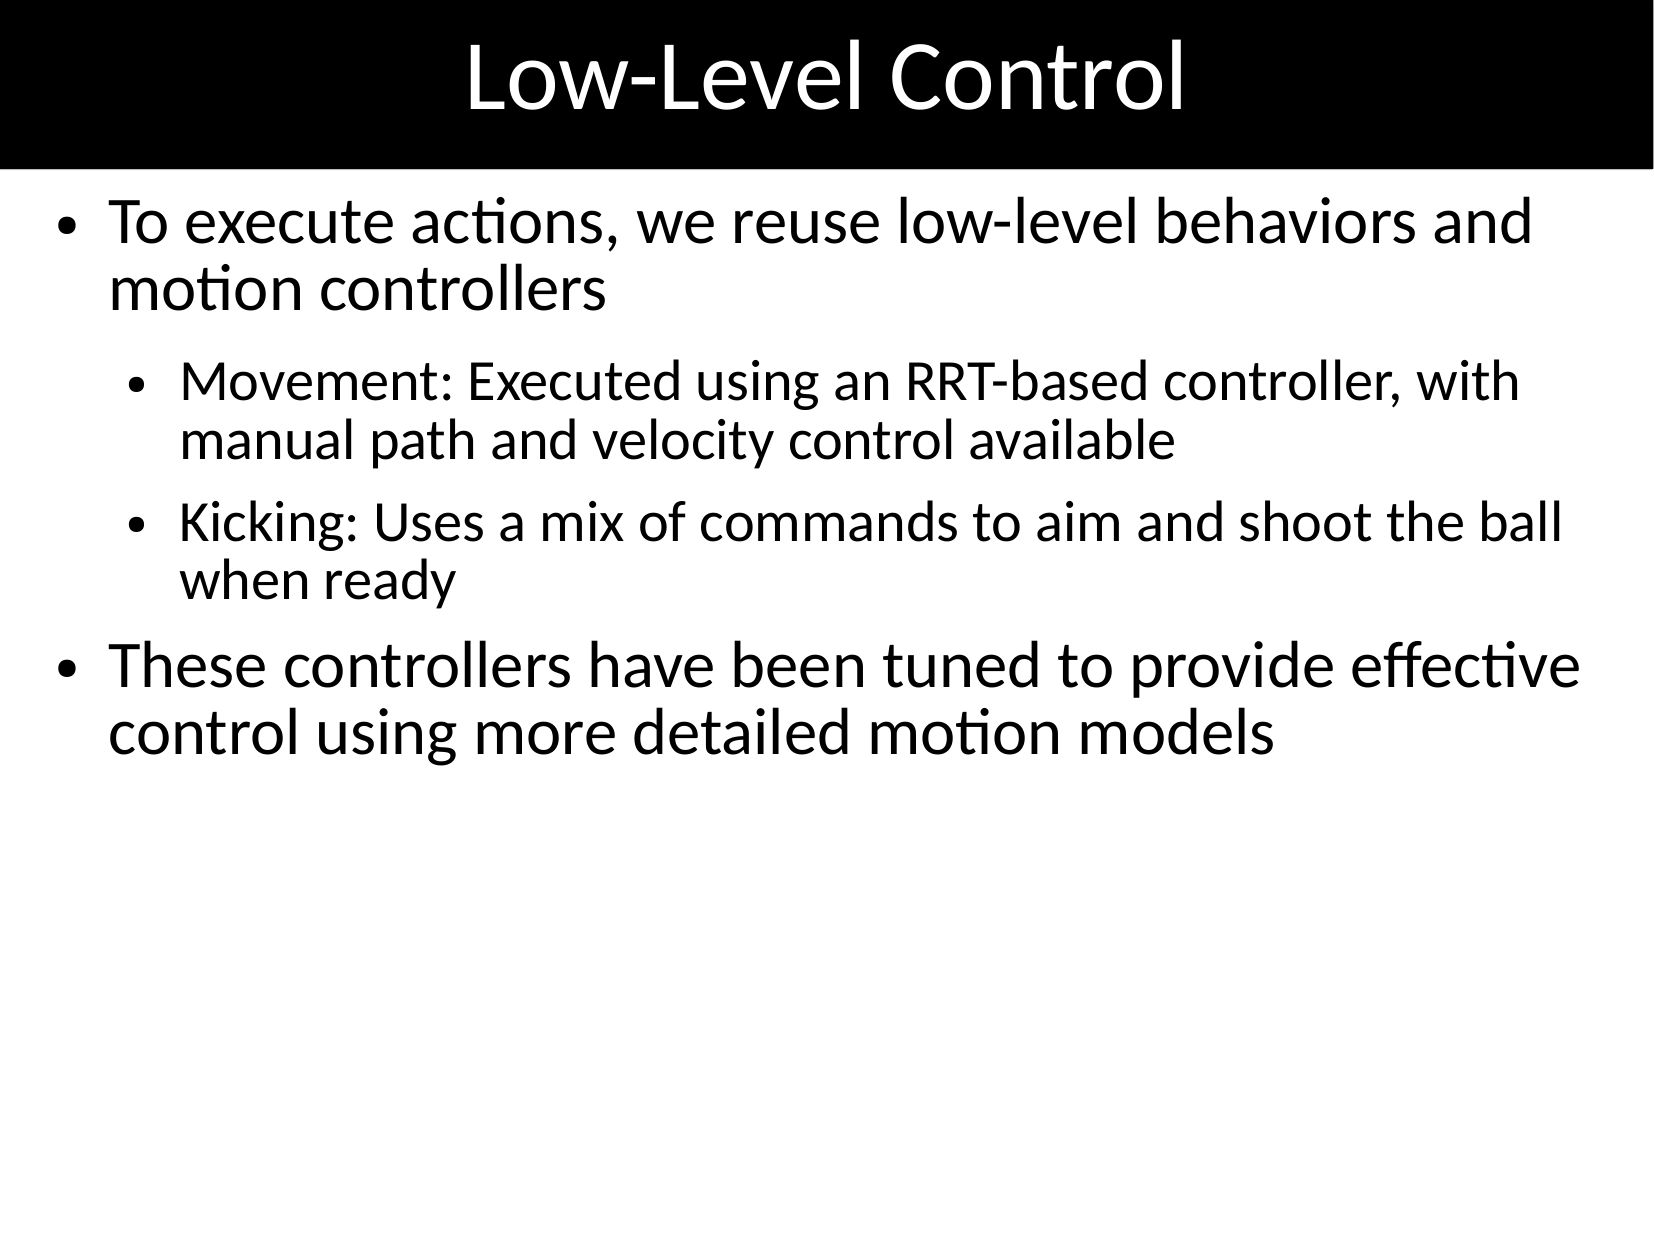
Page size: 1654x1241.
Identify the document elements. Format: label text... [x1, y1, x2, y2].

list To execute actions, we reuse low-level behaviors and motion controllers Movement: Executed using an RRT-based controller, with manual path and velocity control available Kicking: Uses a mix of commands to aim and shoot the ball when ready These controllers have been tuned to provide effective control using more detailed motion models [37, 193, 1613, 1201]
title Low-Level Control [0, 0, 1654, 169]
